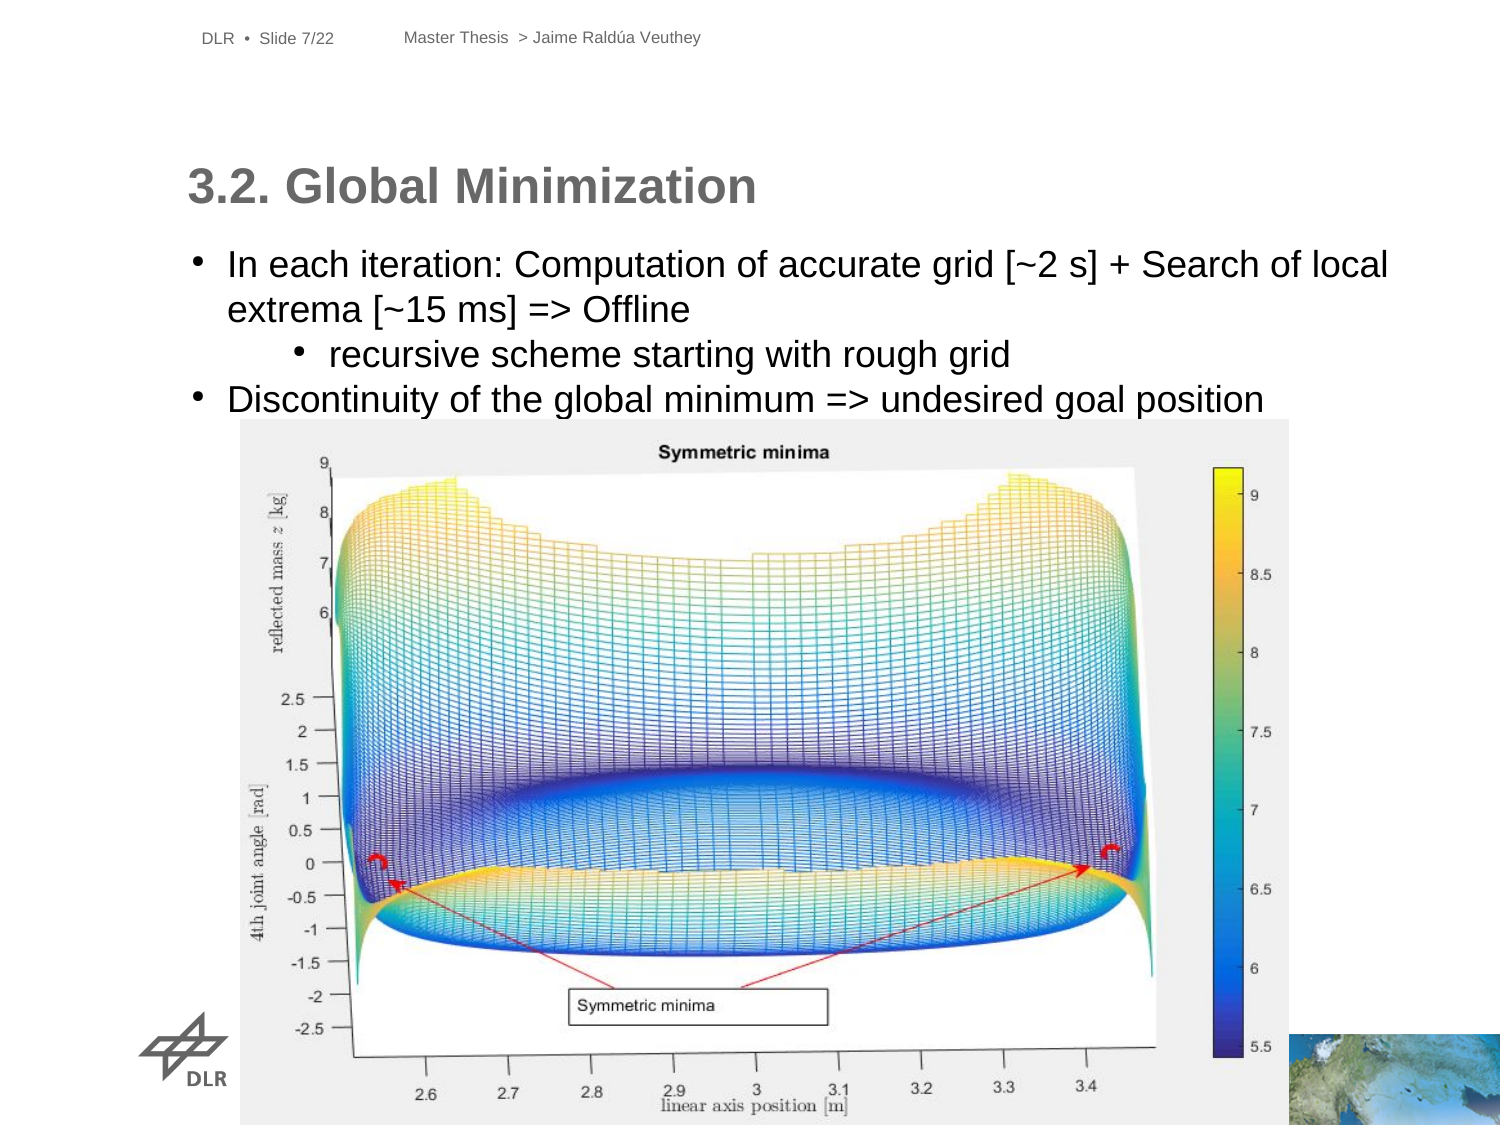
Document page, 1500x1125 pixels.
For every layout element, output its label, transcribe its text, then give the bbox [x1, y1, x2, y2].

picture [0, 419, 1500, 1125]
list In each iteration: Computation of accurate grid [~2 s] + Search of local extrema [~15 ms] => Offline recursive scheme starting with rough grid Discontinuity of the global minimum => undesired goal position [187, 239, 1442, 893]
title 3.2. Global Minimization [187, 153, 1392, 239]
